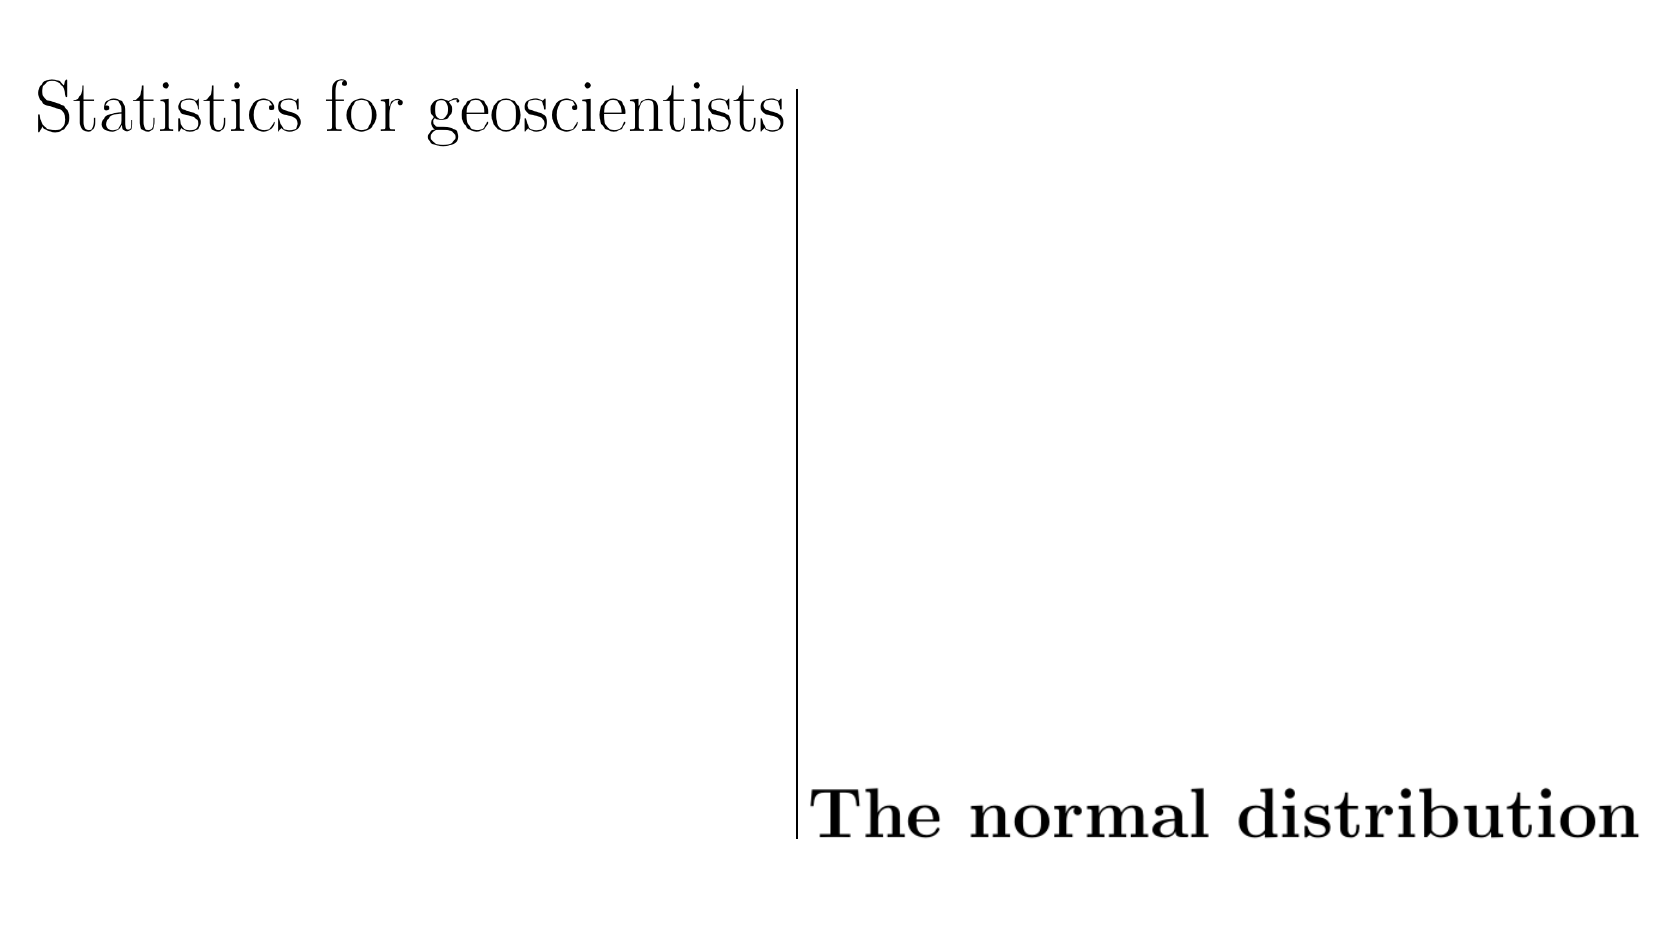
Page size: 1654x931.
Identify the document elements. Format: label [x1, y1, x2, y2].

picture [29, 71, 792, 149]
picture [803, 782, 1642, 842]
